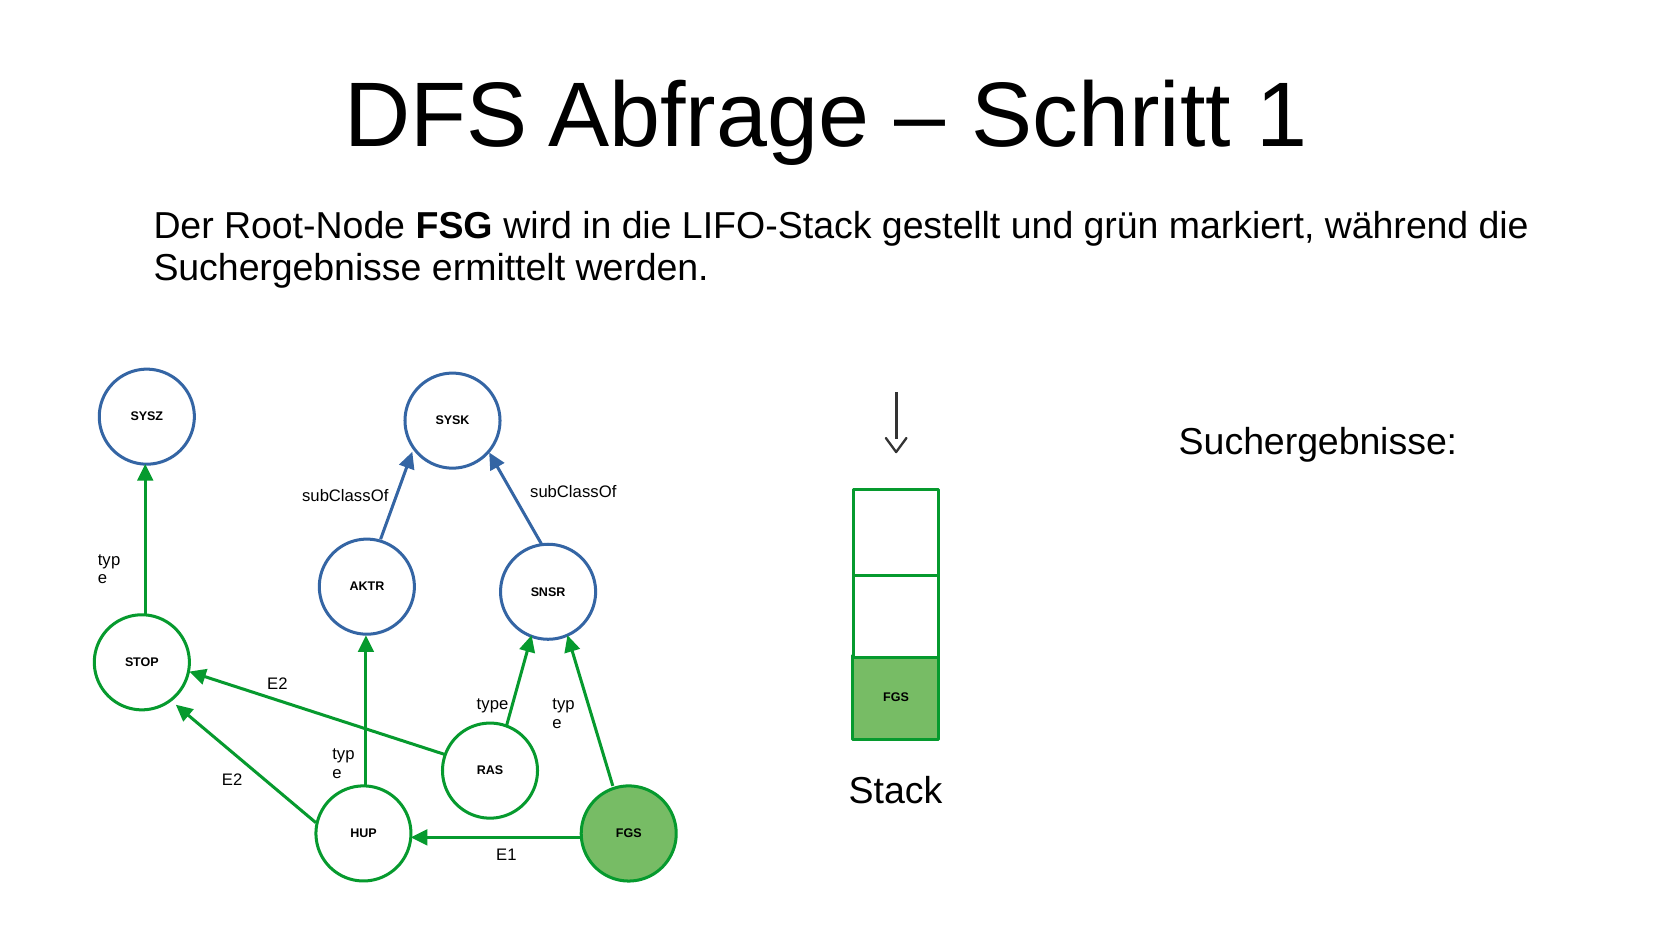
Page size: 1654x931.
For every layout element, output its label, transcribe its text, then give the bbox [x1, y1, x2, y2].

text_box SYSZ [99, 369, 195, 465]
text_box E2 [207, 762, 260, 825]
text_box E1 [481, 837, 533, 900]
text_box RAS [442, 732, 538, 819]
text_box subClassOf [287, 478, 425, 541]
text_box [853, 489, 939, 658]
title DFS Abfrage – Schritt 1 [82, 37, 1571, 193]
list Der Root-Node FSG wird in die LIFO-Stack gestellt und grün markiert, während die Suchergebnisse ermittelt werden. [82, 204, 1571, 341]
text_box AKTR [319, 539, 415, 635]
text_box FGS [581, 785, 677, 882]
text_box type [317, 737, 379, 800]
text_box type [83, 542, 145, 605]
text_box FGS [852, 655, 939, 740]
text_box STOP [94, 614, 190, 710]
text_box E2 [252, 666, 306, 729]
text_box subClassOf [515, 474, 653, 537]
text_box type [461, 686, 524, 749]
text_box Suchergebnisse: [1164, 413, 1536, 476]
text_box SYSK [405, 373, 501, 469]
text_box SNSR [500, 544, 596, 640]
text_box type [537, 686, 599, 749]
text_box Stack [834, 761, 979, 825]
text_box HUP [315, 788, 411, 881]
